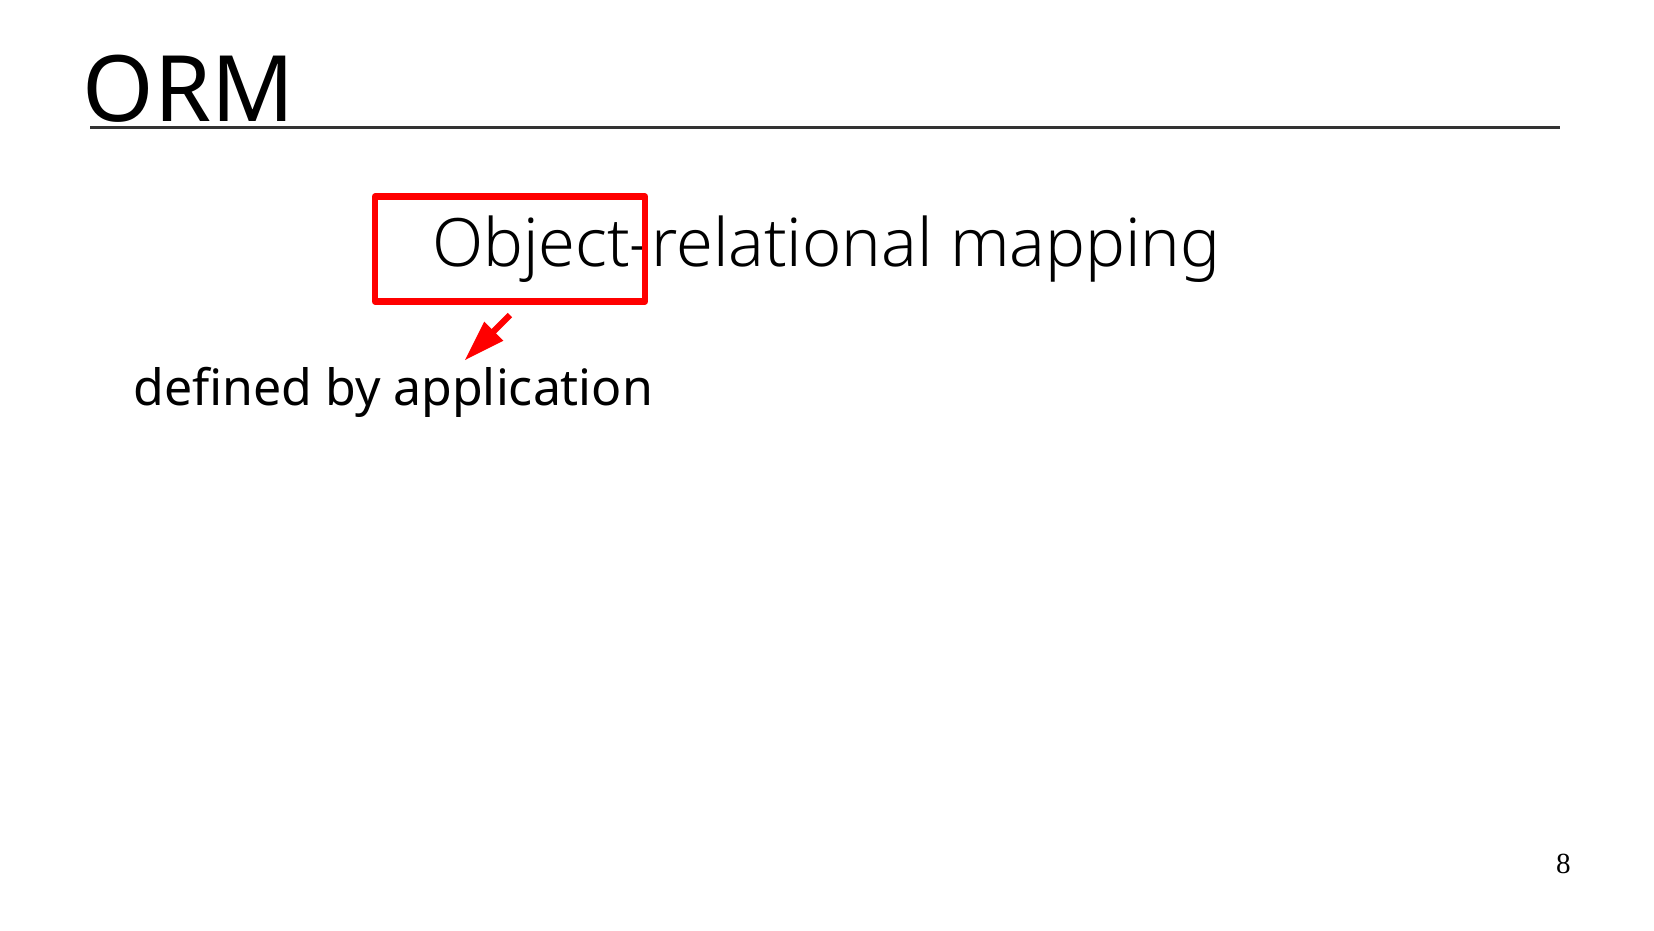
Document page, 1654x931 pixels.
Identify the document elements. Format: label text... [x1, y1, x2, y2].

list Object-relational mapping [378, 200, 642, 298]
list Object-relational mapping [82, 195, 1571, 811]
title ORM [82, 32, 1571, 140]
text_box defined by application [118, 345, 706, 436]
